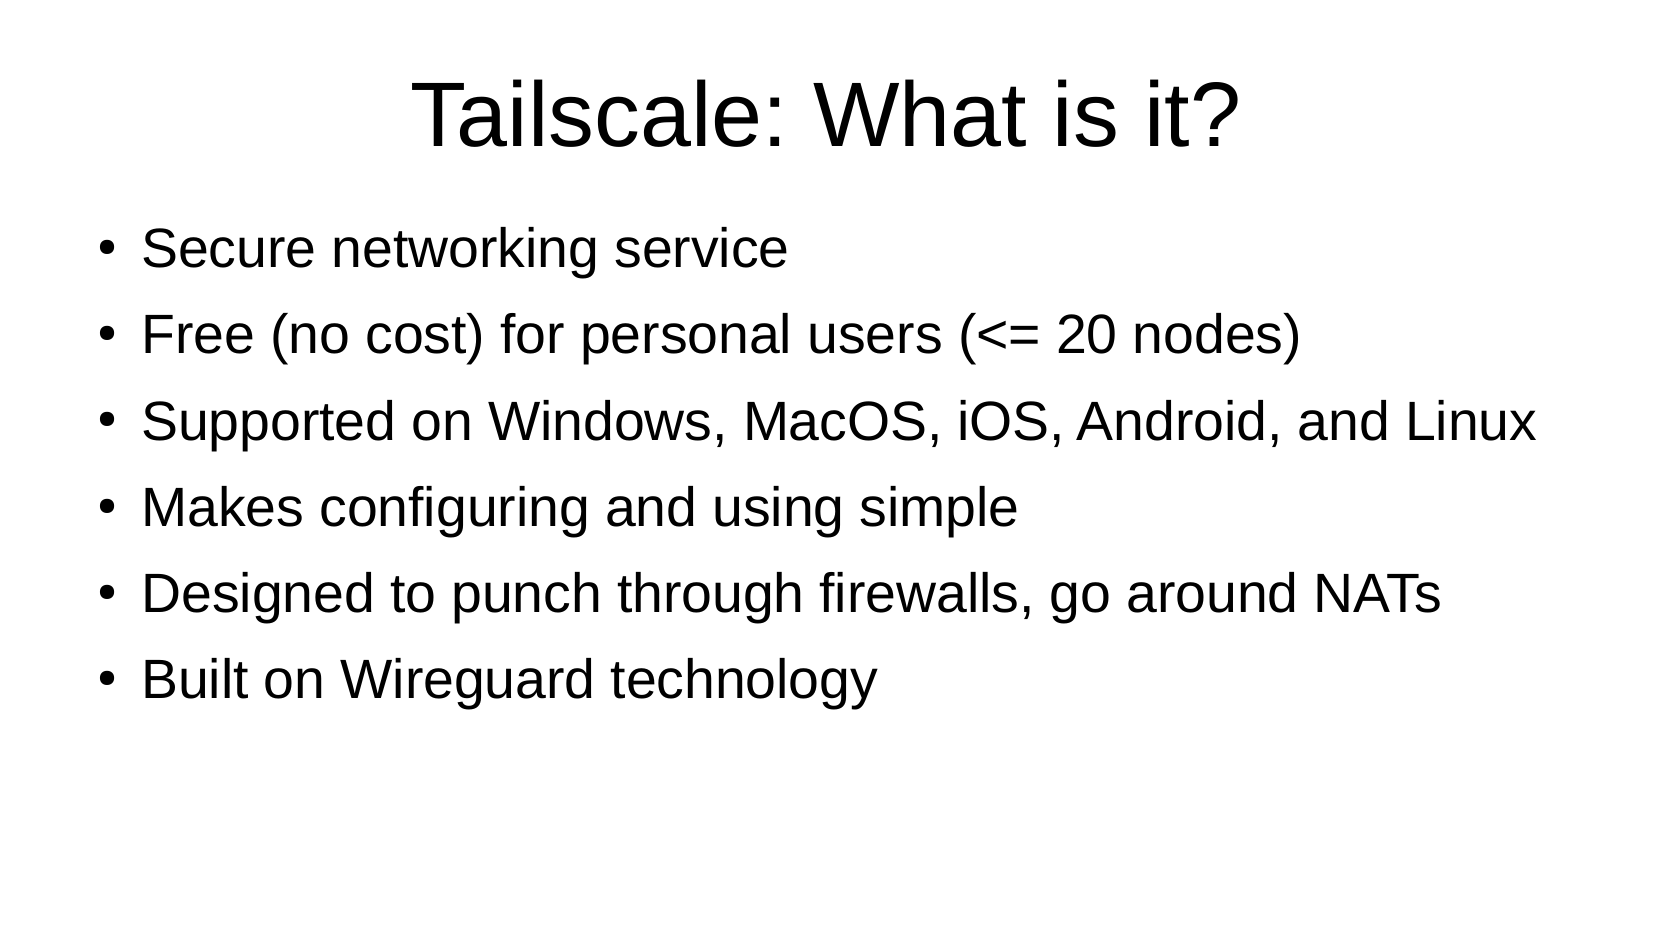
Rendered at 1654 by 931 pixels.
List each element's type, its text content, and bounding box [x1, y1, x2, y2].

title Tailscale: What is it? [82, 37, 1571, 193]
list Secure networking service Free (no cost) for personal users (<= 20 nodes) Supported on Windows, MacOS, iOS, Android, and Linux Makes configuring and using simple Designed to punch through firewalls, go around NATs Built on Wireguard technology [82, 217, 1571, 758]
